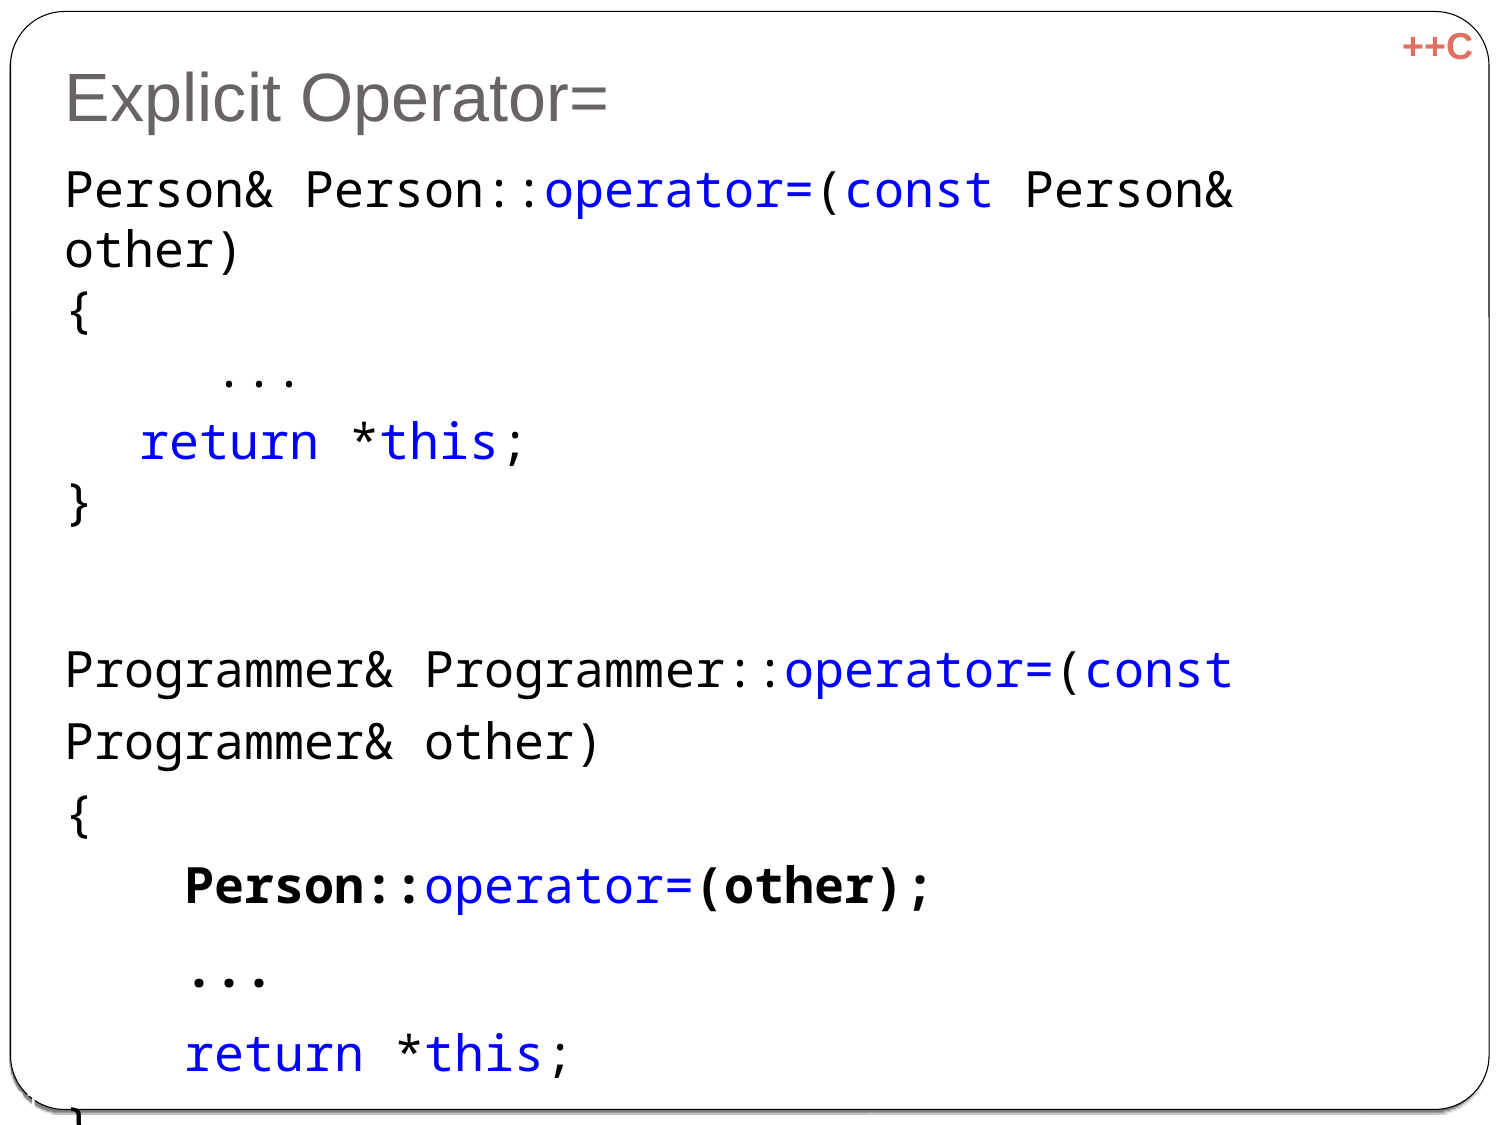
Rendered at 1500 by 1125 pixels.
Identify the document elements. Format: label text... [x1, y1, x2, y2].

slide_number <number> [0, 1074, 50, 1125]
title Explicit Operator= [50, 45, 1450, 149]
list Person& Person::operator=(const Person& other) { ... return *this; } Programmer& Programmer::operator=(const Programmer& other) { Person::operator=(other); ... return *this; } [50, 149, 1450, 1088]
